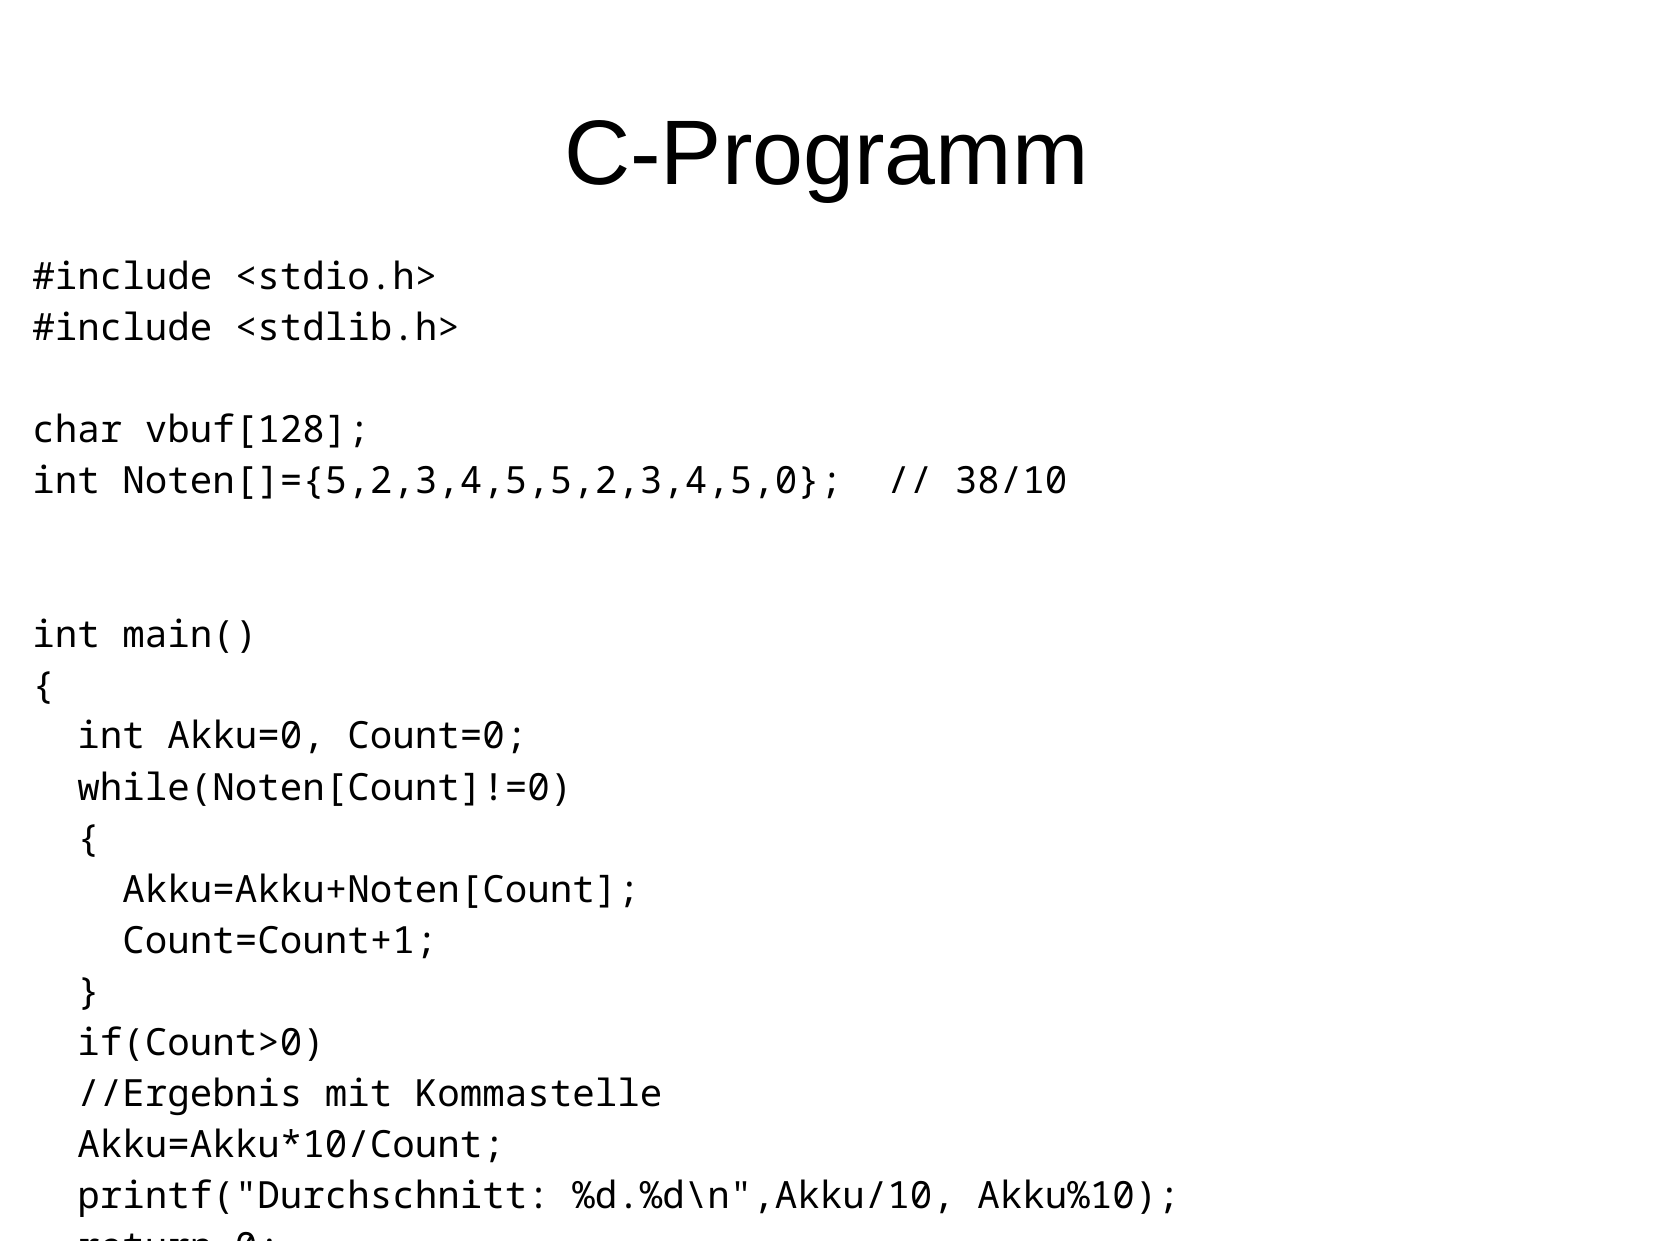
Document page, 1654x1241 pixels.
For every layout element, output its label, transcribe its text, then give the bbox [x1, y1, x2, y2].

text_box #include <stdio.h> #include <stdlib.h> char vbuf[128]; int Noten[]={5,2,3,4,5,5,2,3,4,5,0}; // 38/10 int main() { int Akku=0, Count=0; while(Noten[Count]!=0) { Akku=Akku+Noten[Count]; Count=Count+1; } if(Count>0) //Ergebnis mit Kommastelle Akku=Akku*10/Count; printf("Durchschnitt: %d.%d\n",Akku/10, Akku%10); return 0; } [17, 242, 1382, 1182]
title C-Programm [82, 49, 1571, 257]
